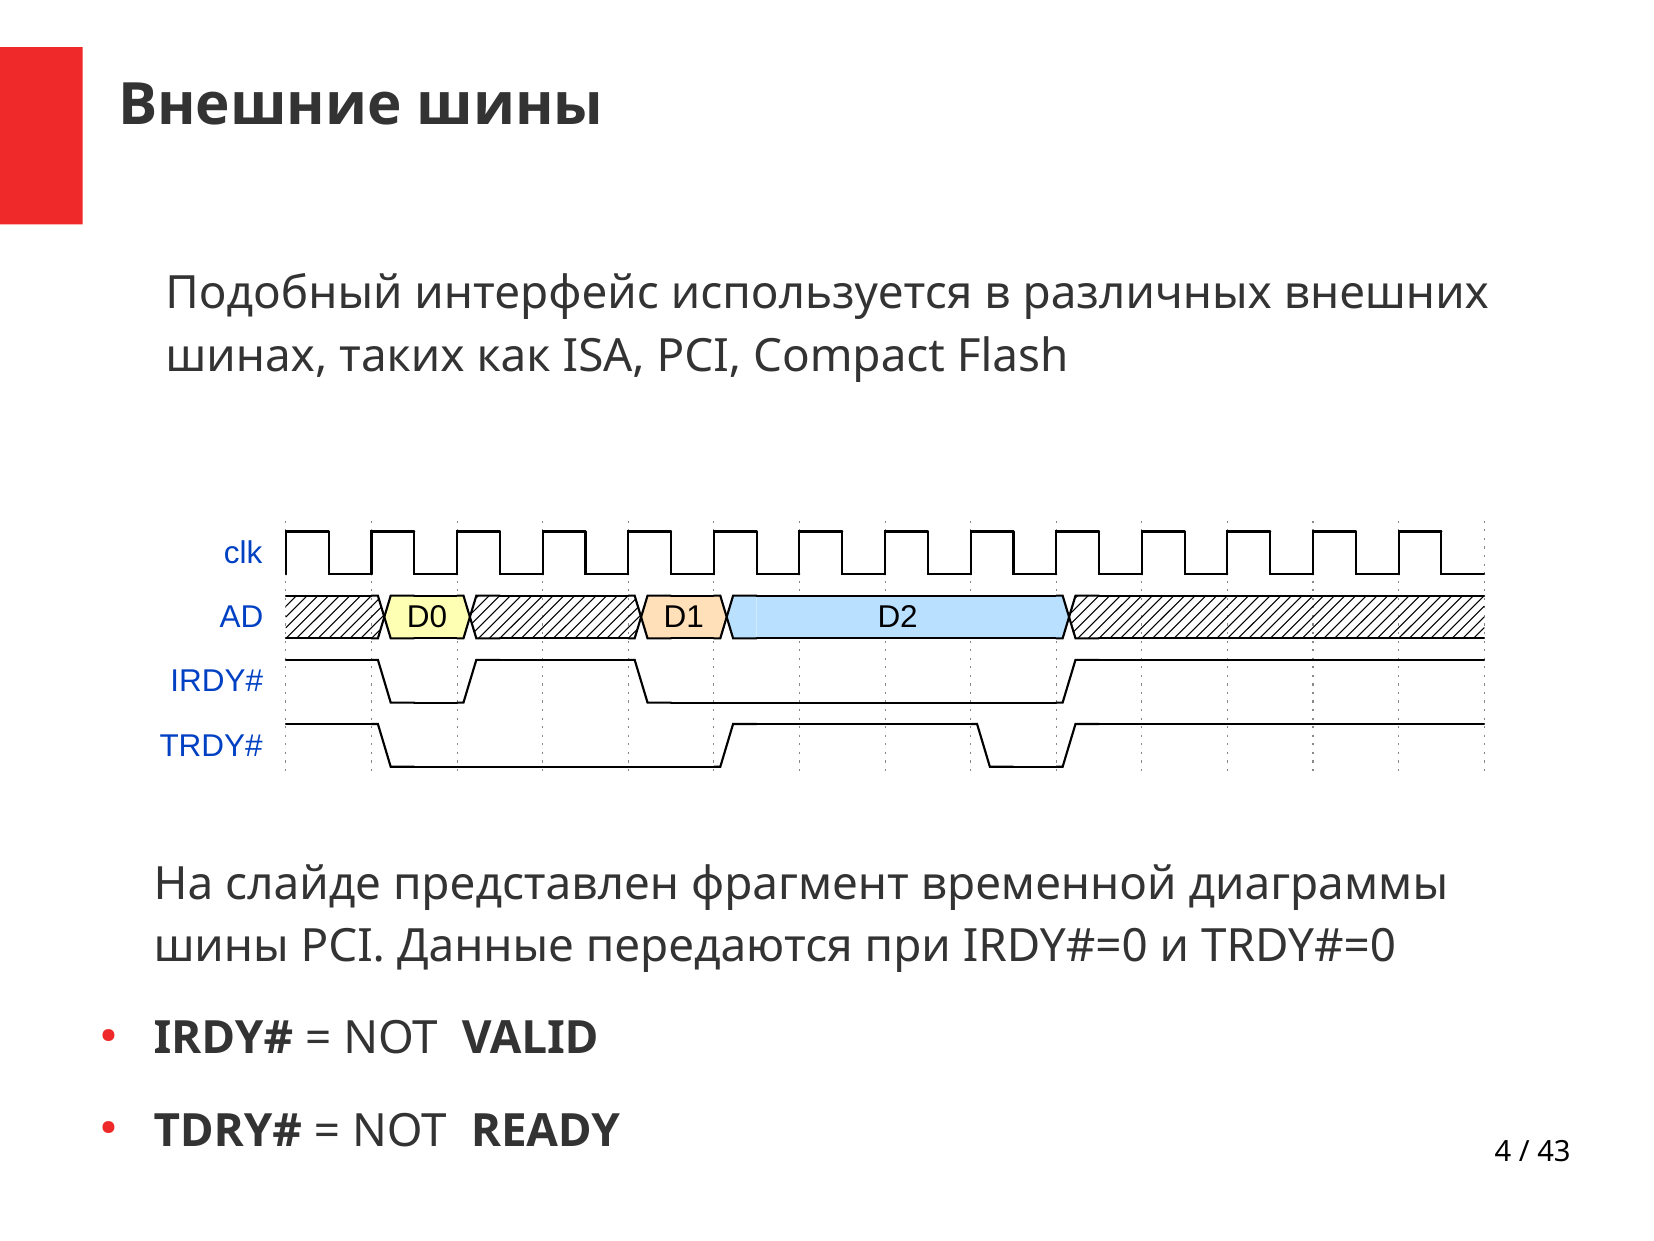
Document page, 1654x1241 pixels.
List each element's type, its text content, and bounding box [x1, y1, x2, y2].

list Подобный интерфейс используется в различных внешних шинах, таких как ISA, PCI, Compact Flash [94, 259, 1512, 554]
title Внешние шины [118, 49, 1571, 154]
list На слайде представлен фрагмент временной диаграммы шины PCI. Данные передаются при IRDY#=0 и TRDY#=0 IRDY# = NOT VALID TDRY# = NOT READY [82, 850, 1501, 1145]
picture [113, 519, 1526, 777]
